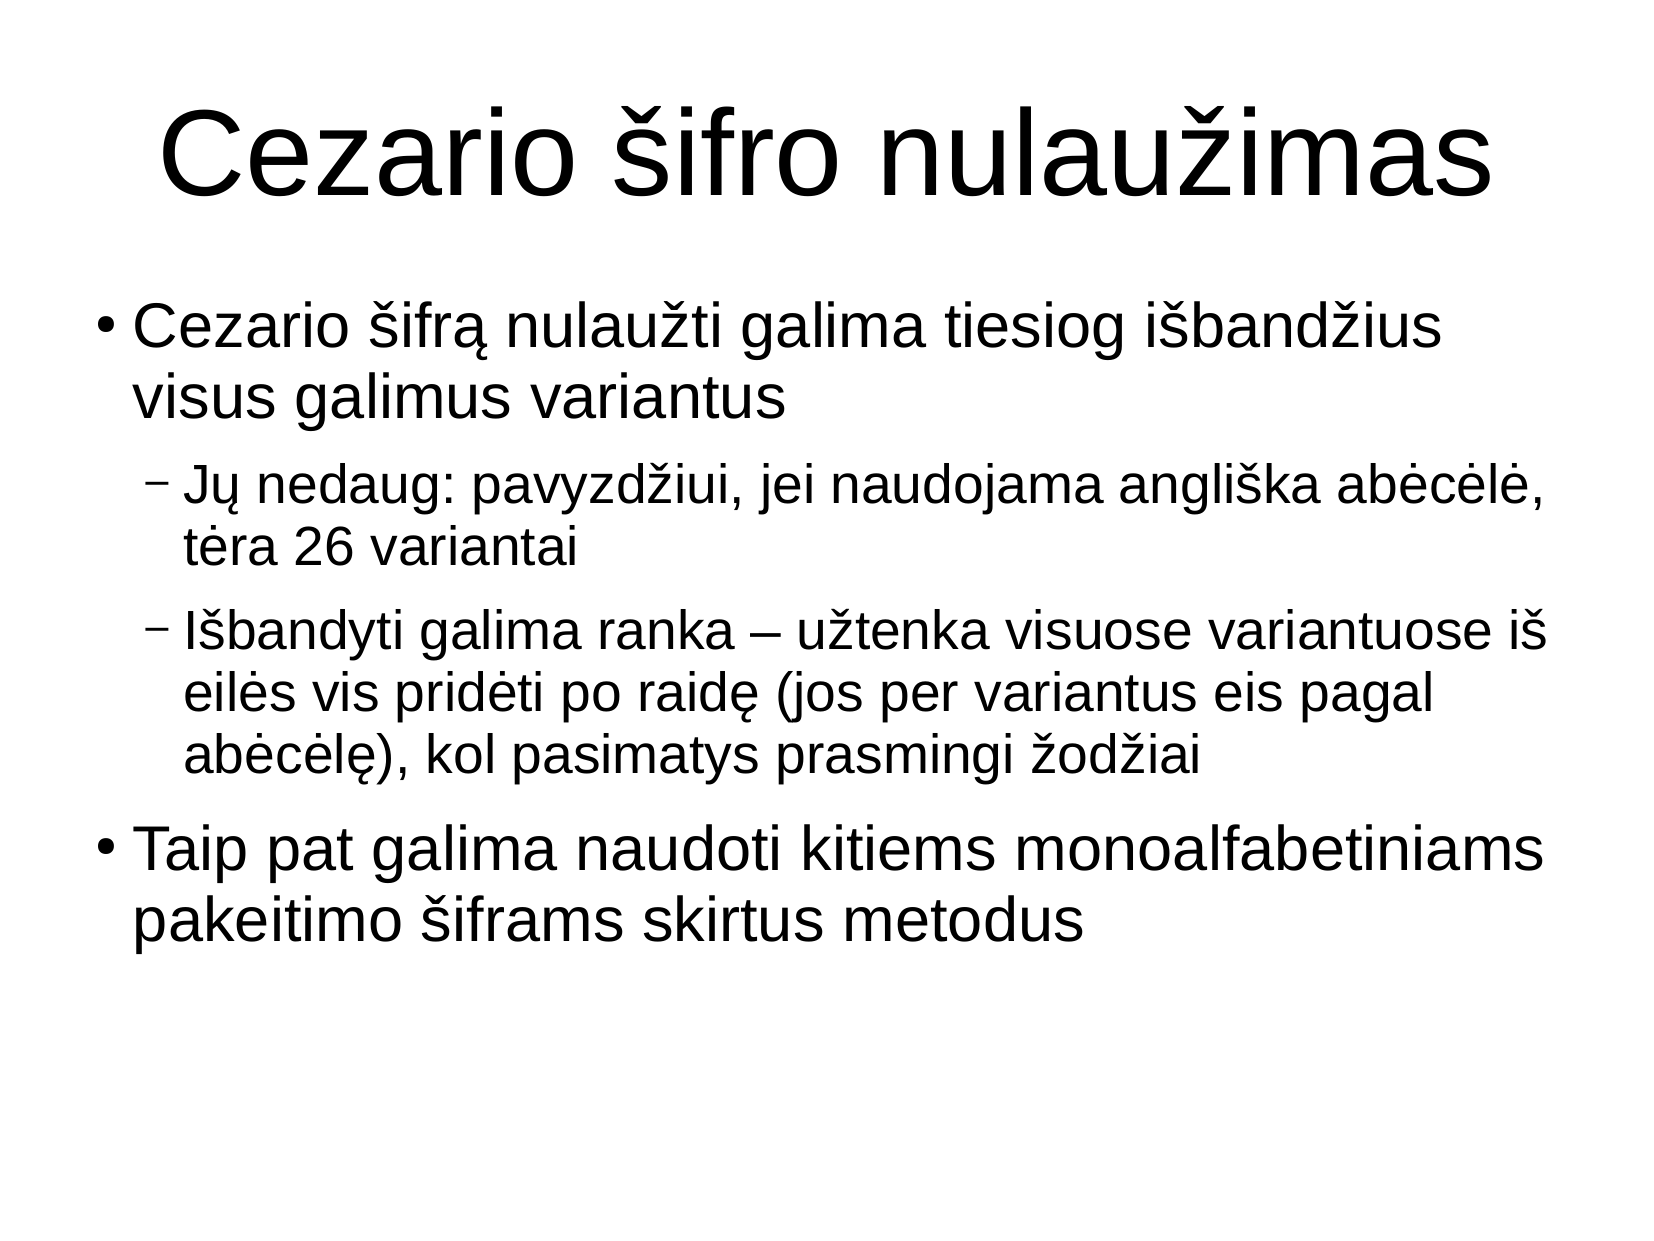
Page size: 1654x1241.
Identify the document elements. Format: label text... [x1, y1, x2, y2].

list Cezario šifrą nulaužti galima tiesiog išbandžius visus galimus variantus Jų nedaug: pavyzdžiui, jei naudojama angliška abėcėlė, tėra 26 variantai Išbandyti galima ranka – užtenka visuose variantuose iš eilės vis pridėti po raidę (jos per variantus eis pagal abėcėlę), kol pasimatys prasmingi žodžiai Taip pat galima naudoti kitiems monoalfabetiniams pakeitimo šiframs skirtus metodus [82, 290, 1571, 1010]
title Cezario šifro nulaužimas [82, 49, 1571, 257]
